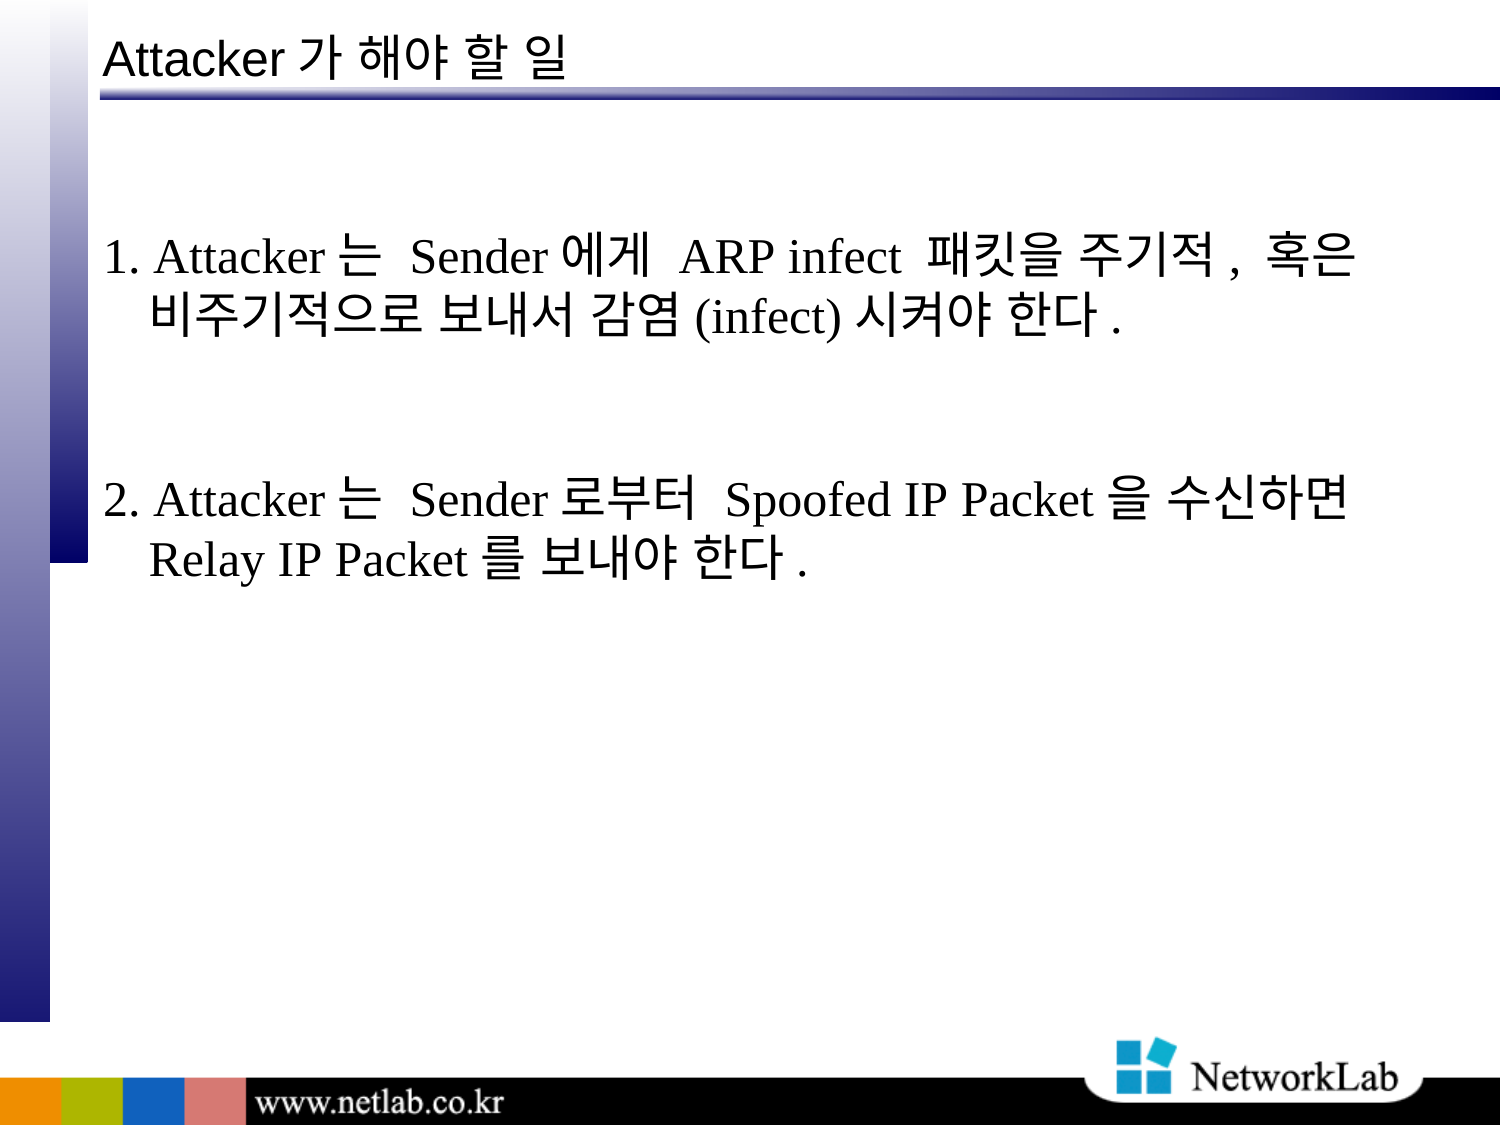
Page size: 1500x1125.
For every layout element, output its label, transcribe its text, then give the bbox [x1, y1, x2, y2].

text_box 1. Attacker는 Sender에게 ARP infect 패킷을 주기적, 혹은 비주기적으로 보내서 감염(infect)시켜야 한다. 2. Attacker는 Sender로부터 Spoofed IP Packet을 수신하면 Relay IP Packet를 보내야 한다. [87, 125, 1500, 595]
text_box Attacker가 해야 할 일 [87, 18, 1500, 95]
picture [99, 95, 1500, 100]
picture [0, 1022, 1500, 1125]
